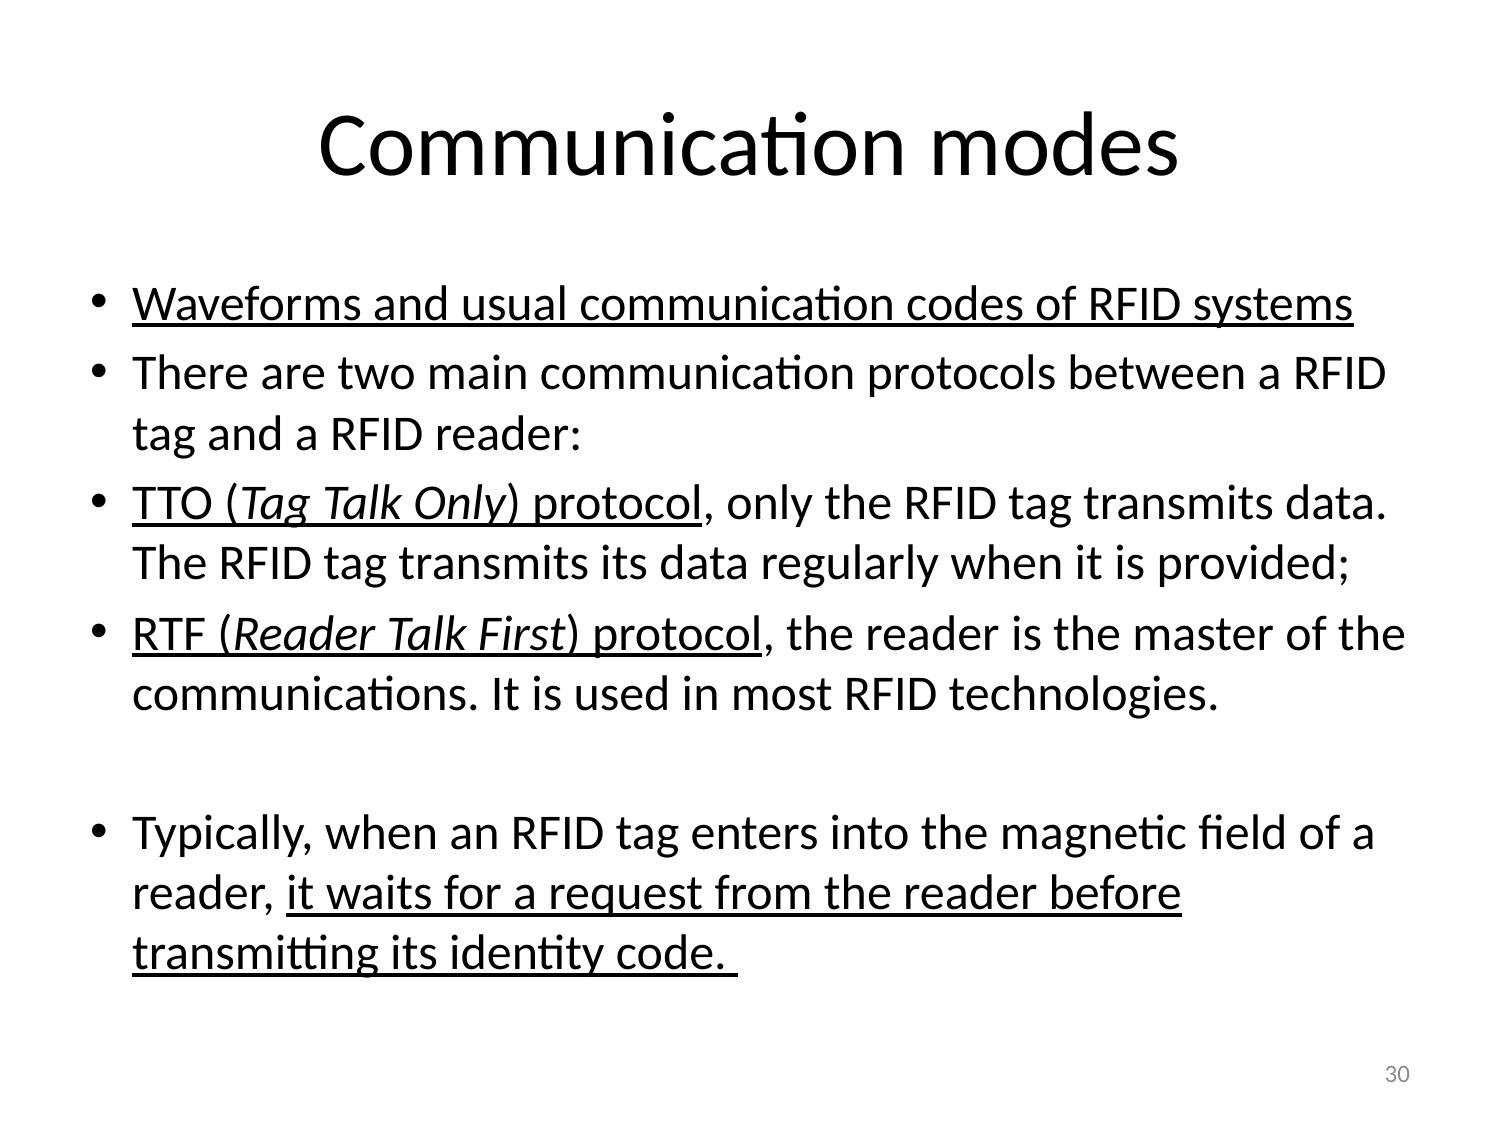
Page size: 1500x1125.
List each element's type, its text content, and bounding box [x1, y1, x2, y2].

slide_number <number> [1074, 1042, 1425, 1103]
title Communication modes [75, 45, 1425, 233]
list Waveforms and usual communication codes of RFID systems There are two main communication protocols between a RFID tag and a RFID reader: TTO (Tag Talk Only) protocol, only the RFID tag transmits data. The RFID tag transmits its data regularly when it is provided; RTF (Reader Talk First) protocol, the reader is the master of the communications. It is used in most RFID technologies. Typically, when an RFID tag enters into the magnetic field of a reader, it waits for a request from the reader before transmitting its identity code. [75, 262, 1425, 1005]
